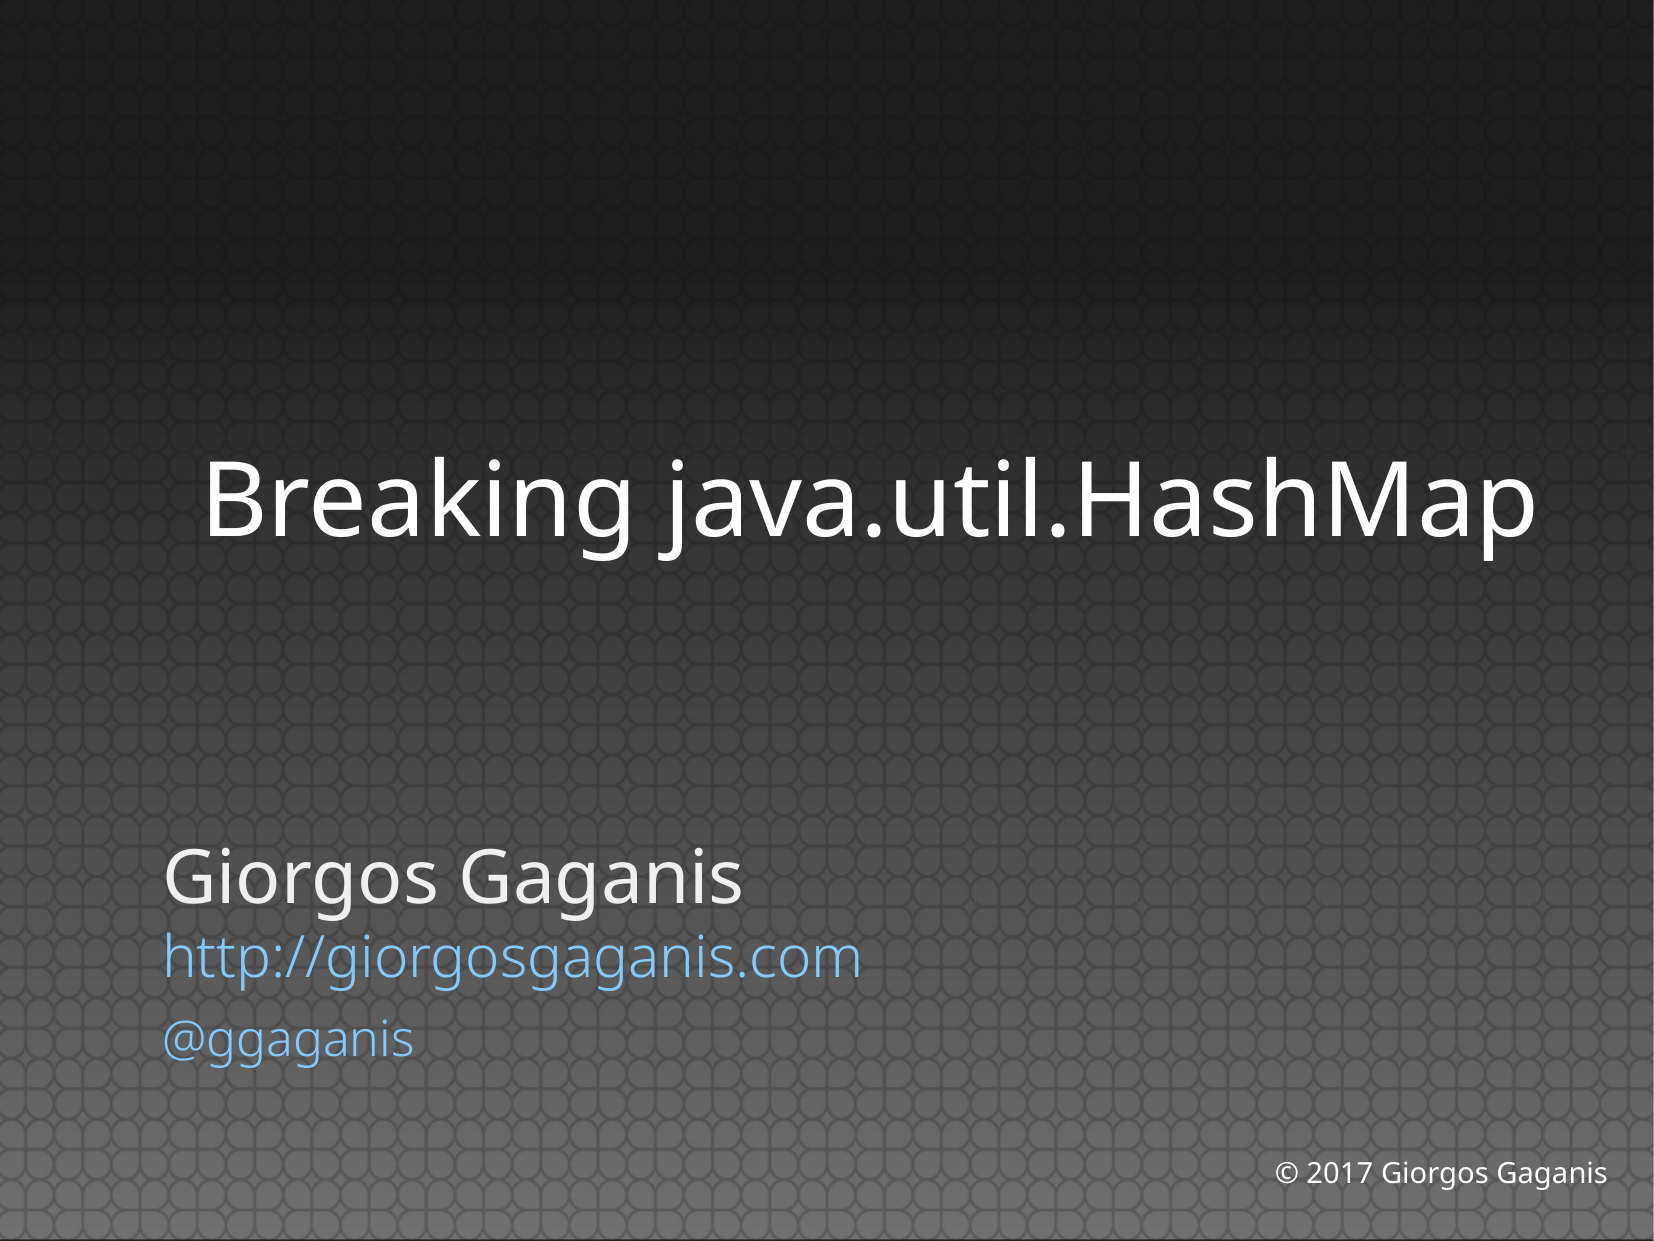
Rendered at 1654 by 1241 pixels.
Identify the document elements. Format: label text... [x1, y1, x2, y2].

text_box Giorgos Gaganis [147, 815, 899, 908]
text_box © 2017 Giorgos Gaganis [1210, 1144, 1624, 1229]
picture [0, 0, 1654, 1241]
text_box @ggaganis [147, 996, 631, 1081]
text_box http://giorgosgaganis.com [147, 908, 943, 1004]
text_box Breaking java.util.HashMap [97, 417, 1556, 601]
